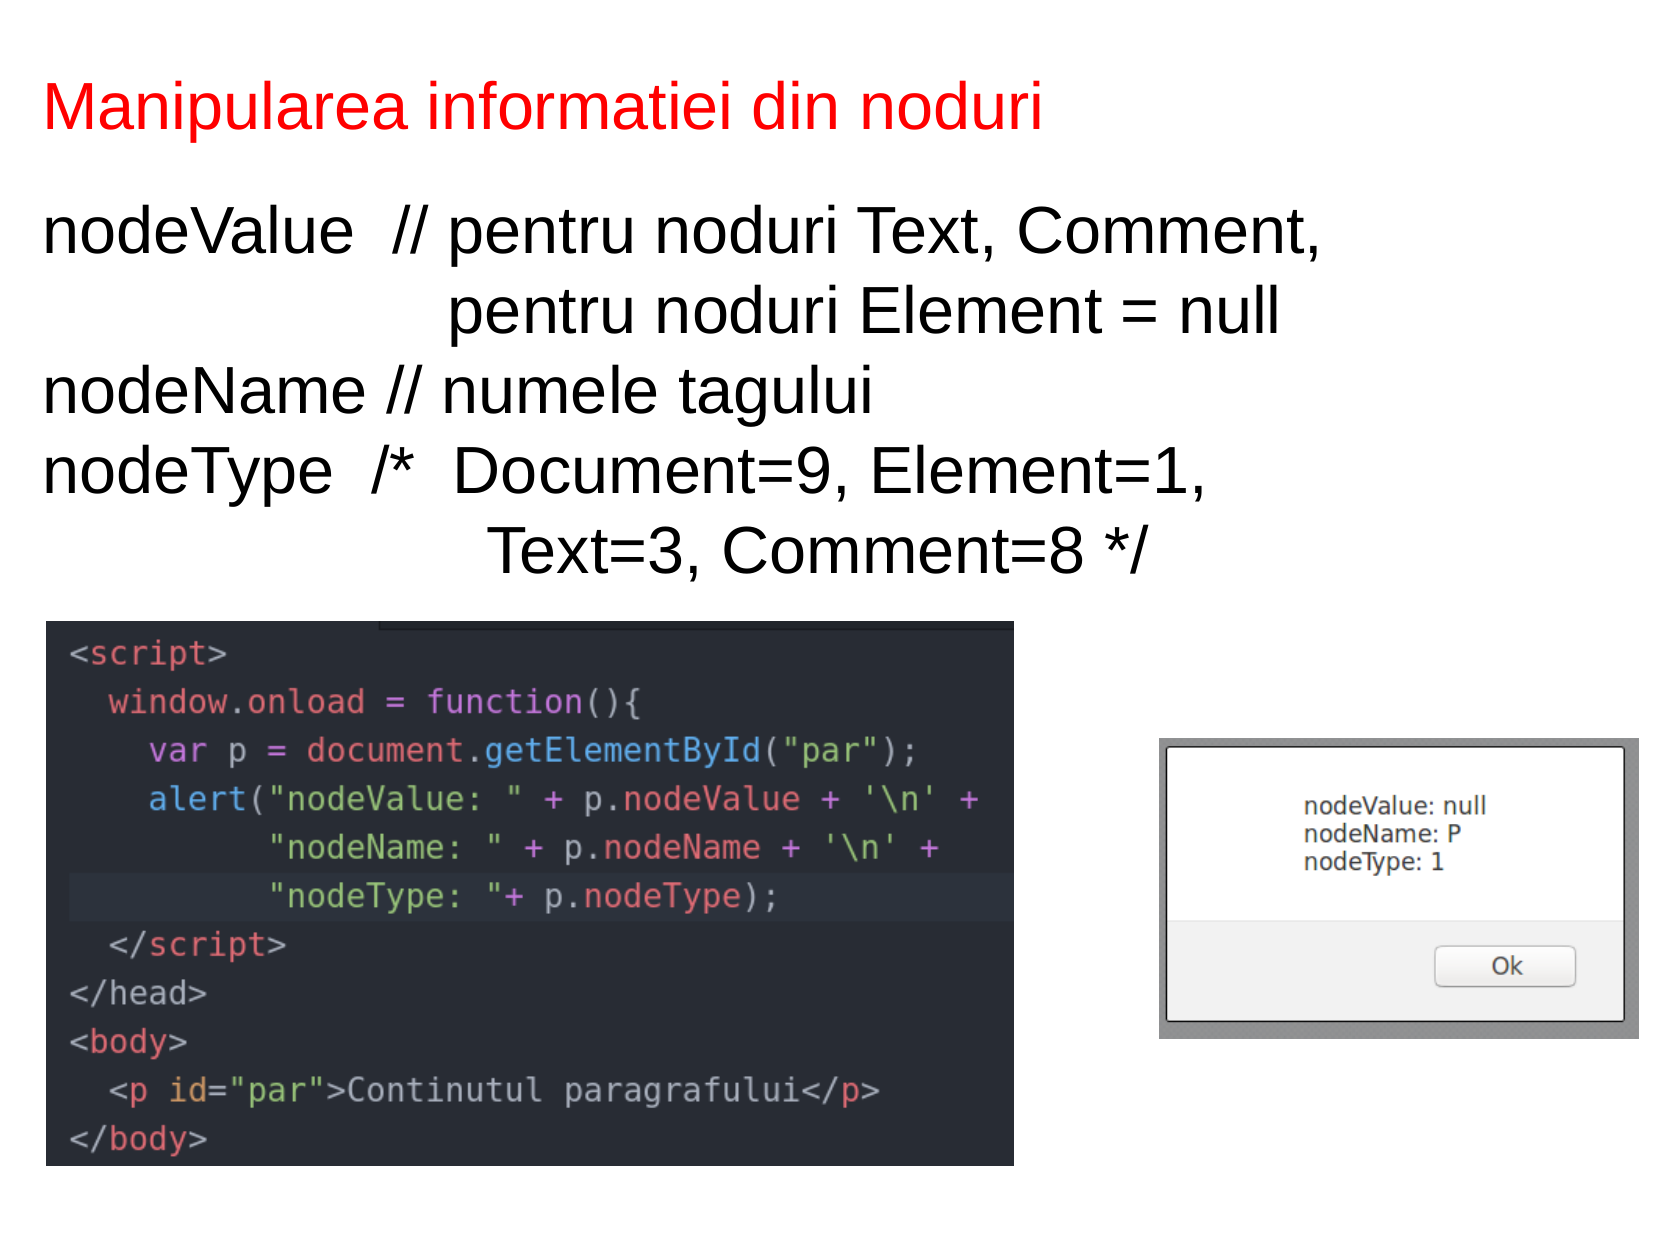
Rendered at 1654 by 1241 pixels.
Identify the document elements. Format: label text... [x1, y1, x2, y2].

text_box Manipularea informatiei din noduri nodeValue // pentru noduri Text, Comment, pentru noduri Element = null nodeName // numele tagului nodeType /* Document=9, Element=1, Text=3, Comment=8 */ [27, 55, 1548, 777]
picture [1159, 738, 1639, 1039]
picture [46, 621, 1014, 1166]
